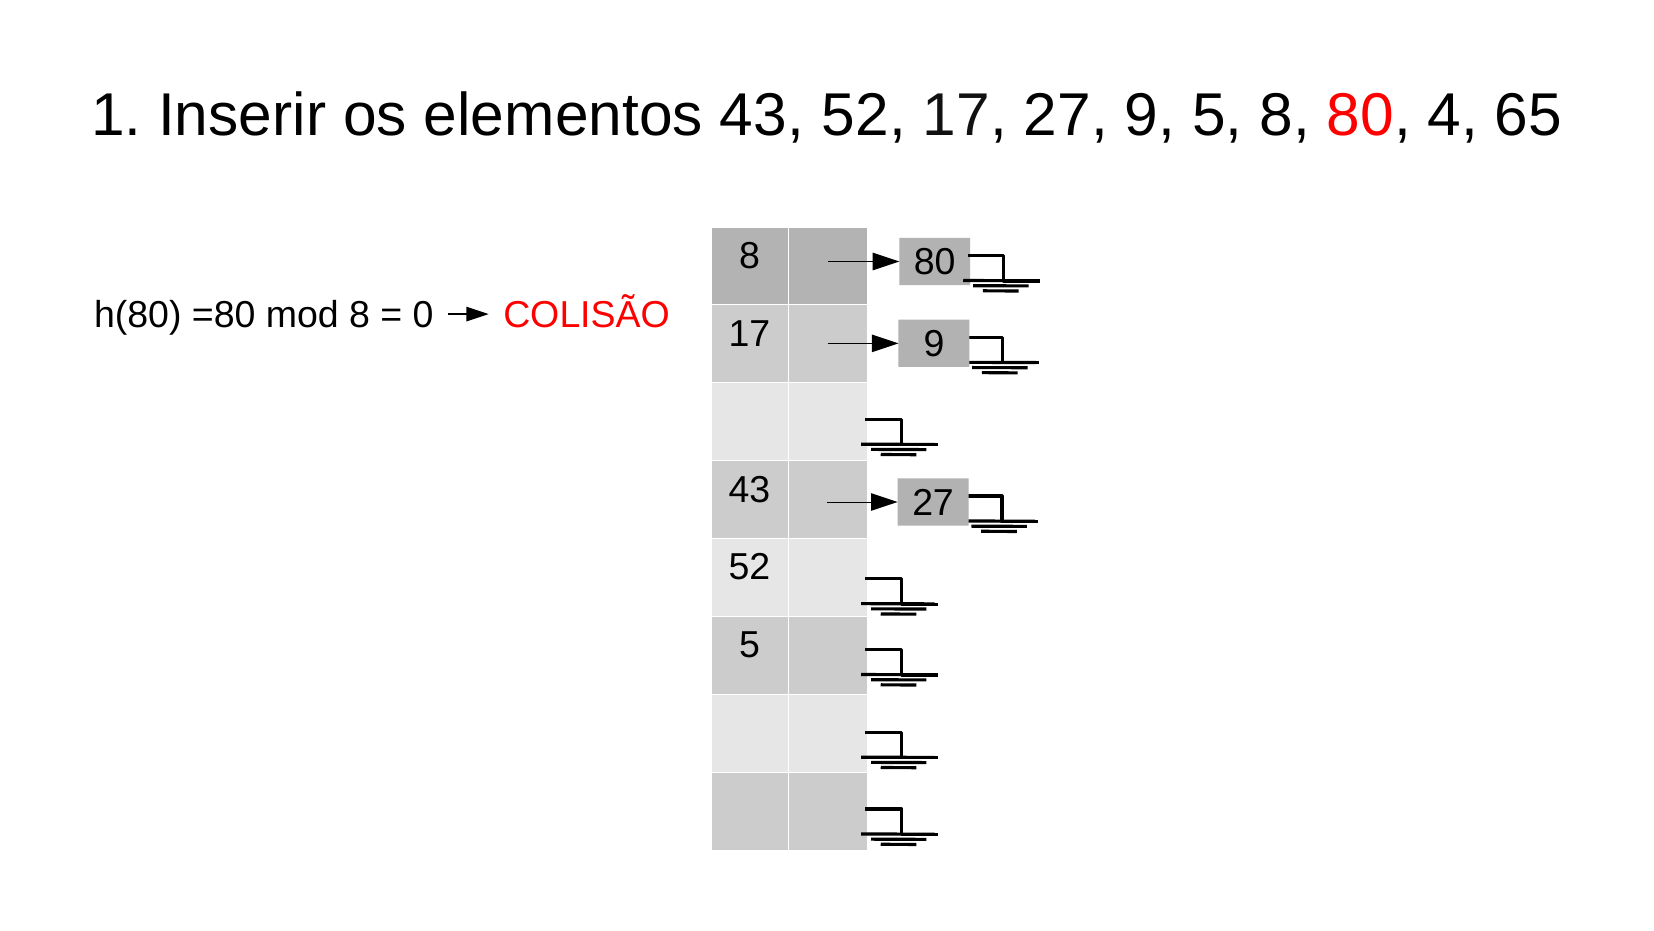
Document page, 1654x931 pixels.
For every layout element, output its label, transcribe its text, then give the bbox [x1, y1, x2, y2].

table_cell [712, 695, 788, 772]
text_box h(80) =80 mod 8 = 0 [79, 285, 449, 343]
table_cell [789, 461, 867, 538]
table_cell [789, 617, 867, 694]
table_cell [789, 305, 867, 382]
text_box COLISÃO [488, 285, 686, 343]
table_cell [789, 773, 867, 850]
table_header [789, 228, 867, 304]
table_cell 17 [712, 305, 788, 382]
text_box 27 [897, 478, 969, 526]
text_box 9 [898, 319, 970, 367]
table_cell [789, 695, 867, 772]
table_header 8 [712, 228, 788, 304]
table_cell 5 [712, 617, 788, 694]
text_box 80 [899, 237, 971, 286]
table_cell [789, 383, 867, 460]
table_cell [712, 383, 788, 460]
table_cell 52 [712, 539, 788, 616]
table_cell [712, 773, 788, 850]
table_cell 43 [712, 461, 788, 538]
title 1. Inserir os elementos 43, 52, 17, 27, 9, 5, 8, 80, 4, 65 [82, 37, 1571, 193]
table_cell [789, 539, 867, 616]
